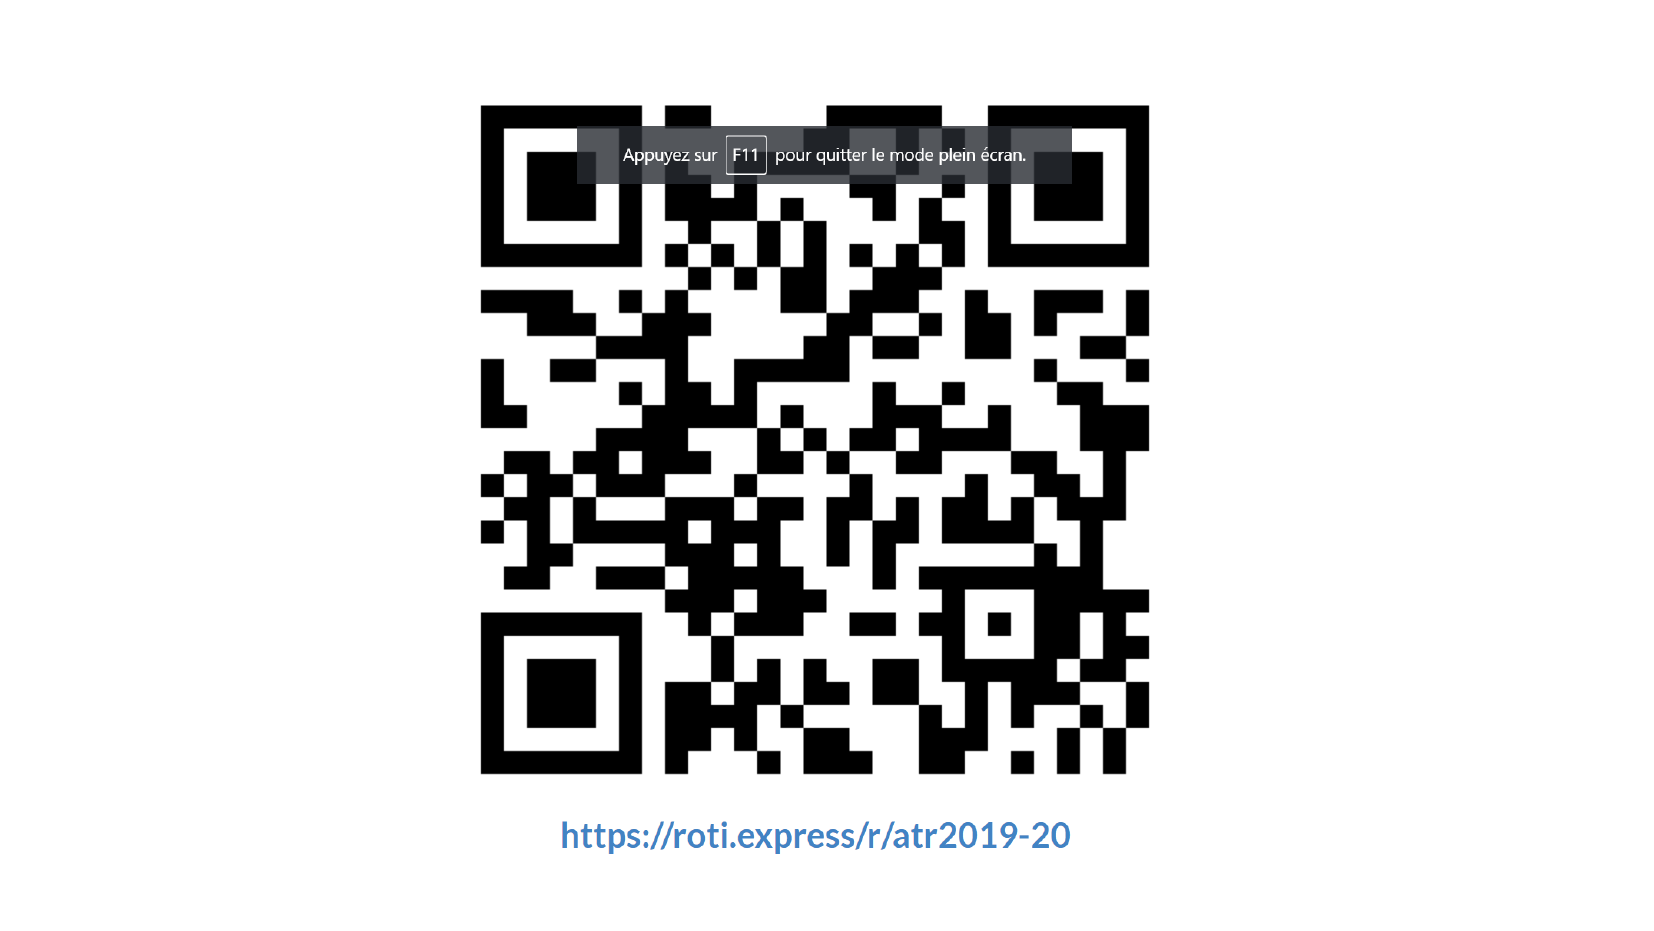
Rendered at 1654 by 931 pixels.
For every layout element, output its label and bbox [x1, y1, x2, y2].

picture [465, 89, 1178, 856]
